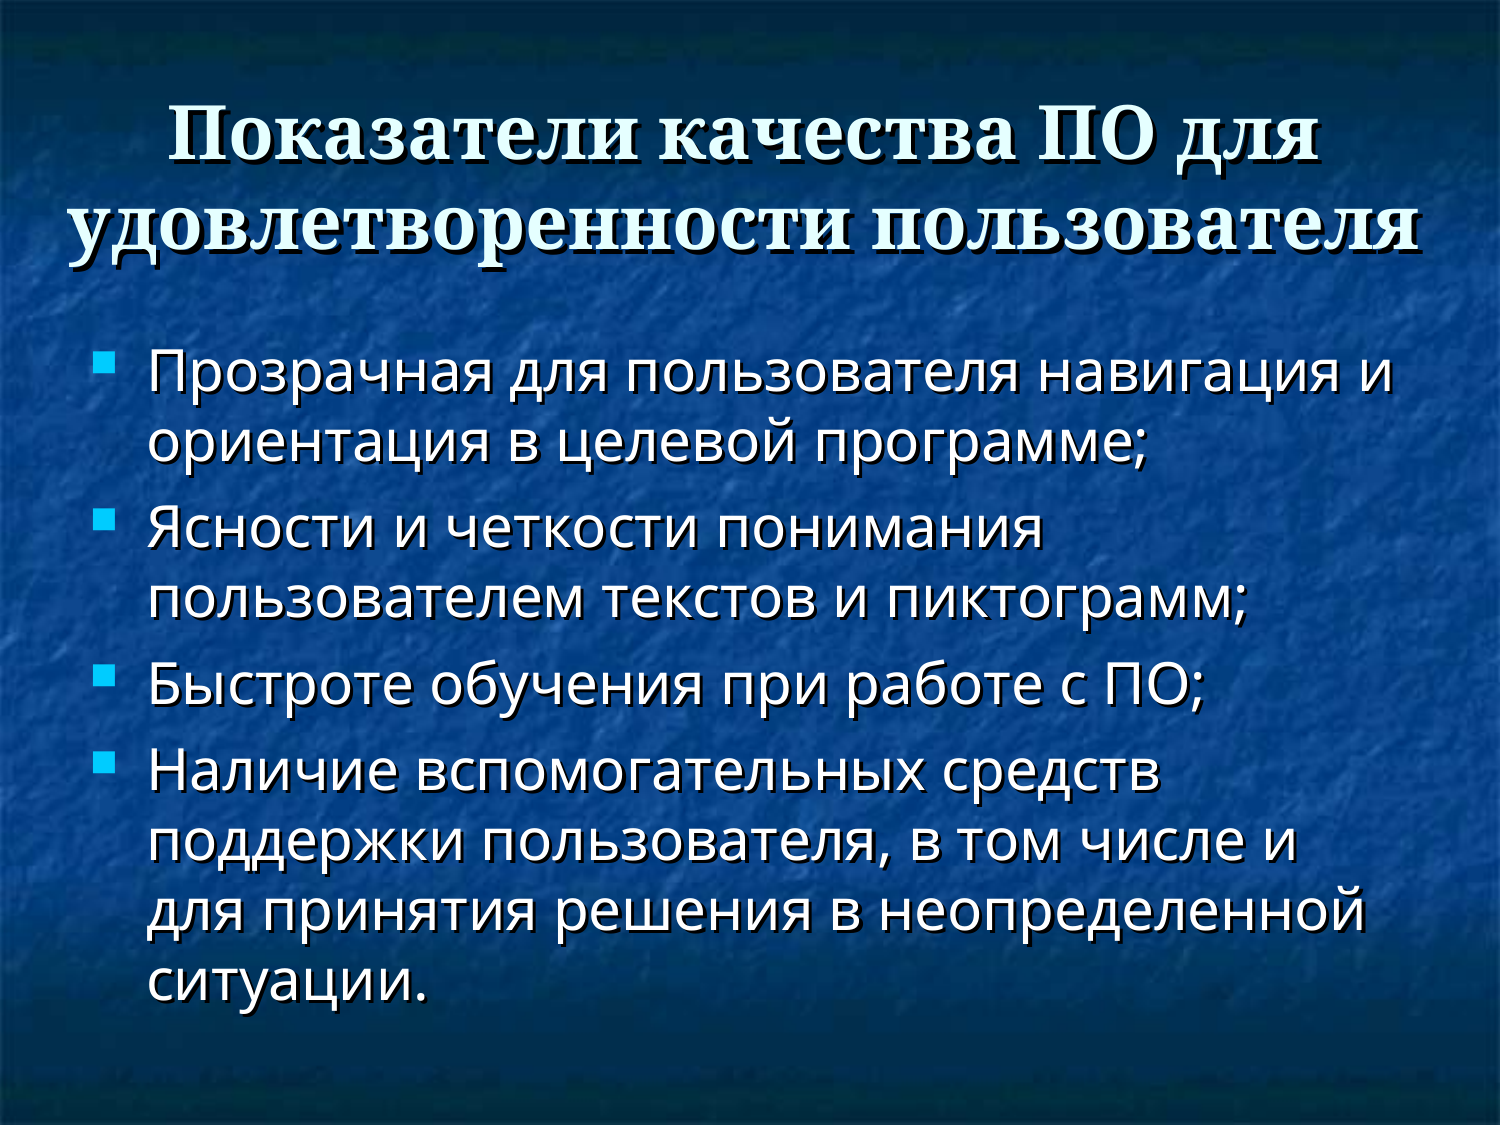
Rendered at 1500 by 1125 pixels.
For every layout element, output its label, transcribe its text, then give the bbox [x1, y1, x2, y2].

list Прозрачная для пользователя навигация и ориентация в целевой программе; Ясности и четкости понимания пользователем текстов и пиктограмм; Быстроте обучения при работе с ПО; Наличие вспомогательных средств поддержки пользователя, в том числе и для принятия решения в неопределенной ситуации. [75, 324, 1426, 1000]
picture [0, 0, 1500, 1125]
title Показатели качества ПО для удовлетворенности пользователя [35, 57, 1453, 293]
